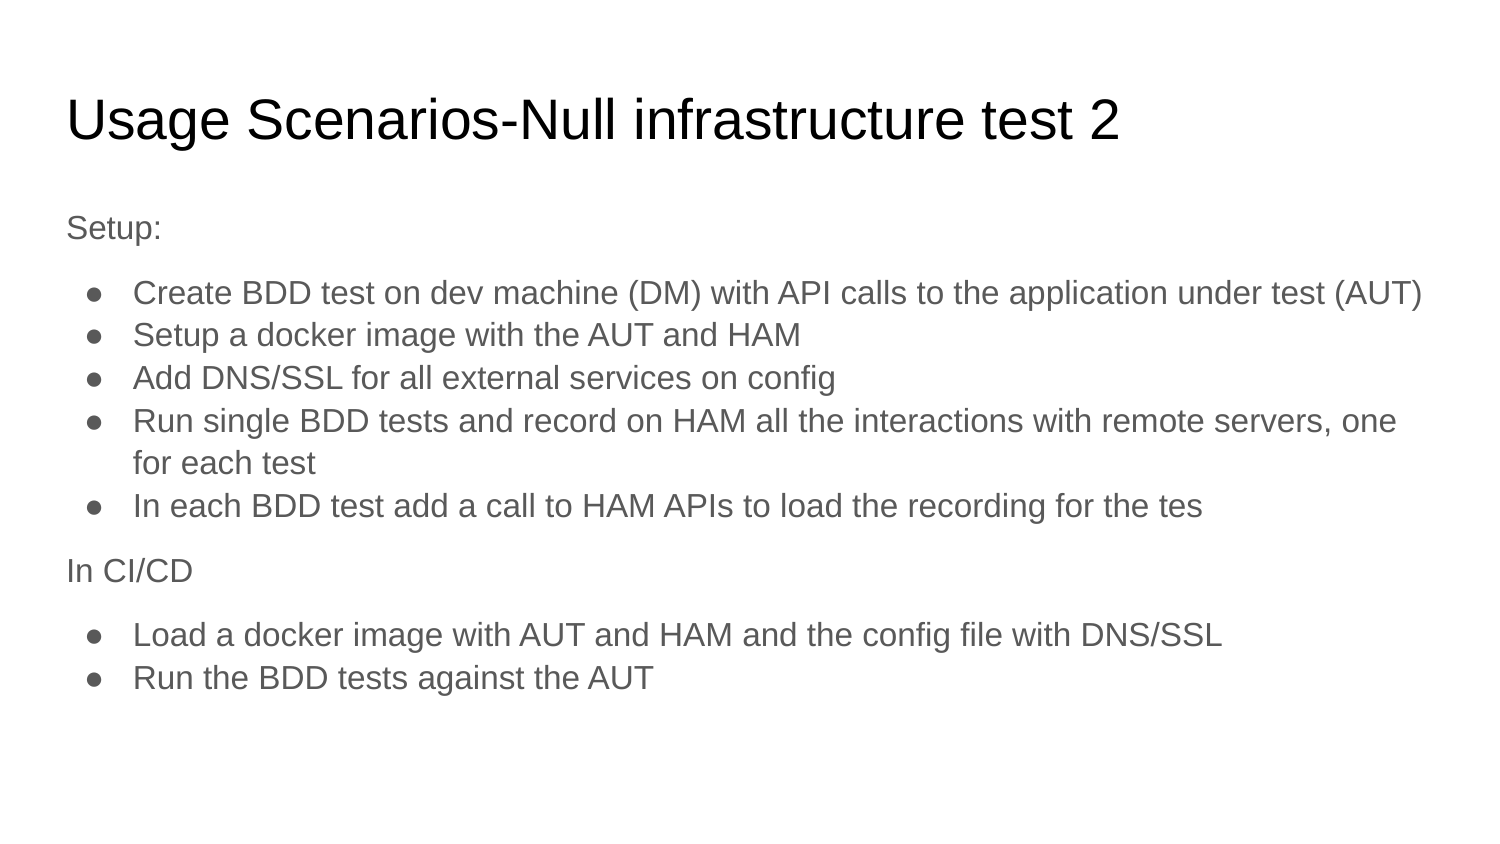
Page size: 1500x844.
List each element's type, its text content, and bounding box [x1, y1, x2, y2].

title Usage Scenarios-Null infrastructure test 2 [51, 72, 1449, 167]
list Setup: Create BDD test on dev machine (DM) with API calls to the application under test (AUT) Setup a docker image with the AUT and HAM Add DNS/SSL for all external services on config Run single BDD tests and record on HAM all the interactions with remote servers, one for each test In each BDD test add a call to HAM APIs to load the recording for the tes In CI/CD Load a docker image with AUT and HAM and the config file with DNS/SSL Run the BDD tests against the AUT [51, 189, 1449, 750]
